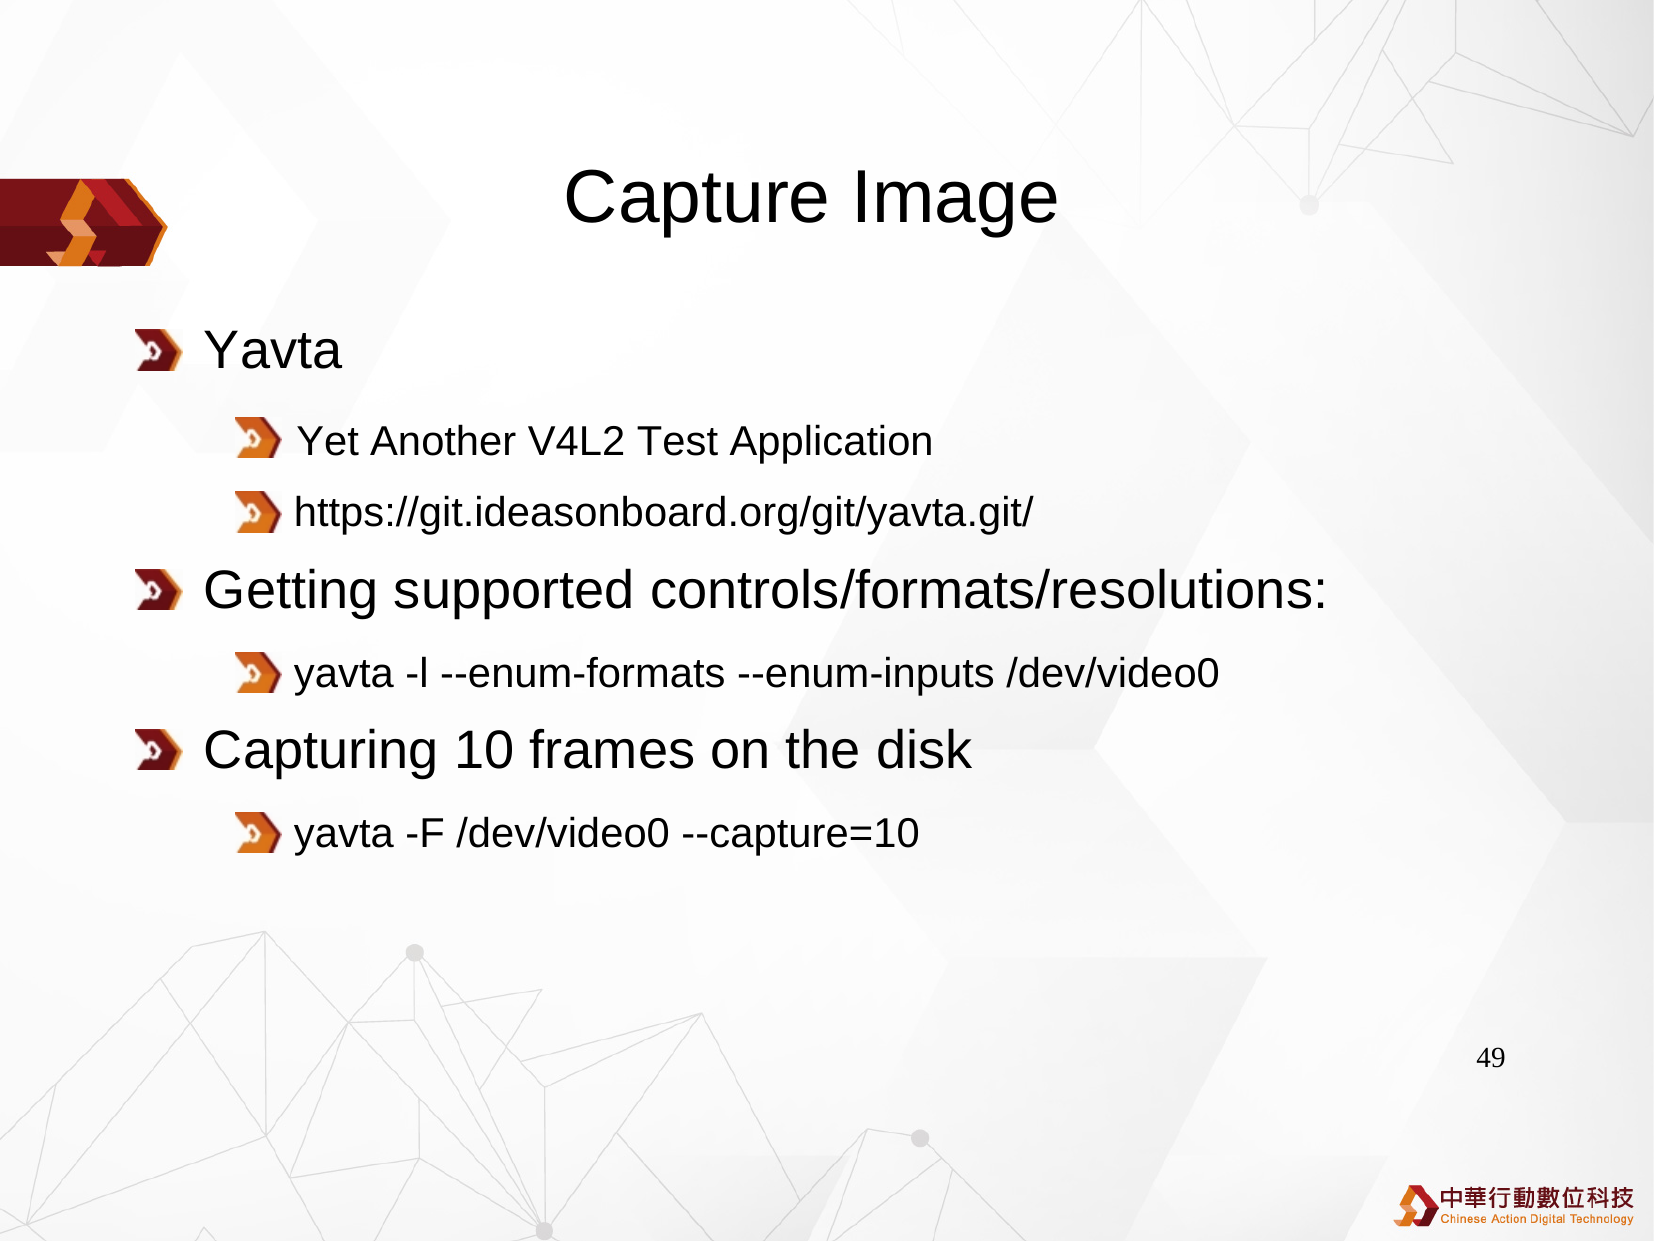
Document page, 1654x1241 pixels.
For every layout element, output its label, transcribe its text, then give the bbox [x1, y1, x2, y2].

list Yavta Yet Another V4L2 Test Application https://git.ideasonboard.org/git/yavta.git/ Getting supported controls/formats/resolutions: yavta -l --enum-formats --enum-inputs /dev/video0 Capturing 10 frames on the disk yavta -F /dev/video0 --capture=10 [118, 319, 1571, 1040]
title Capture Image [118, 112, 1506, 281]
picture [0, 0, 1654, 1241]
